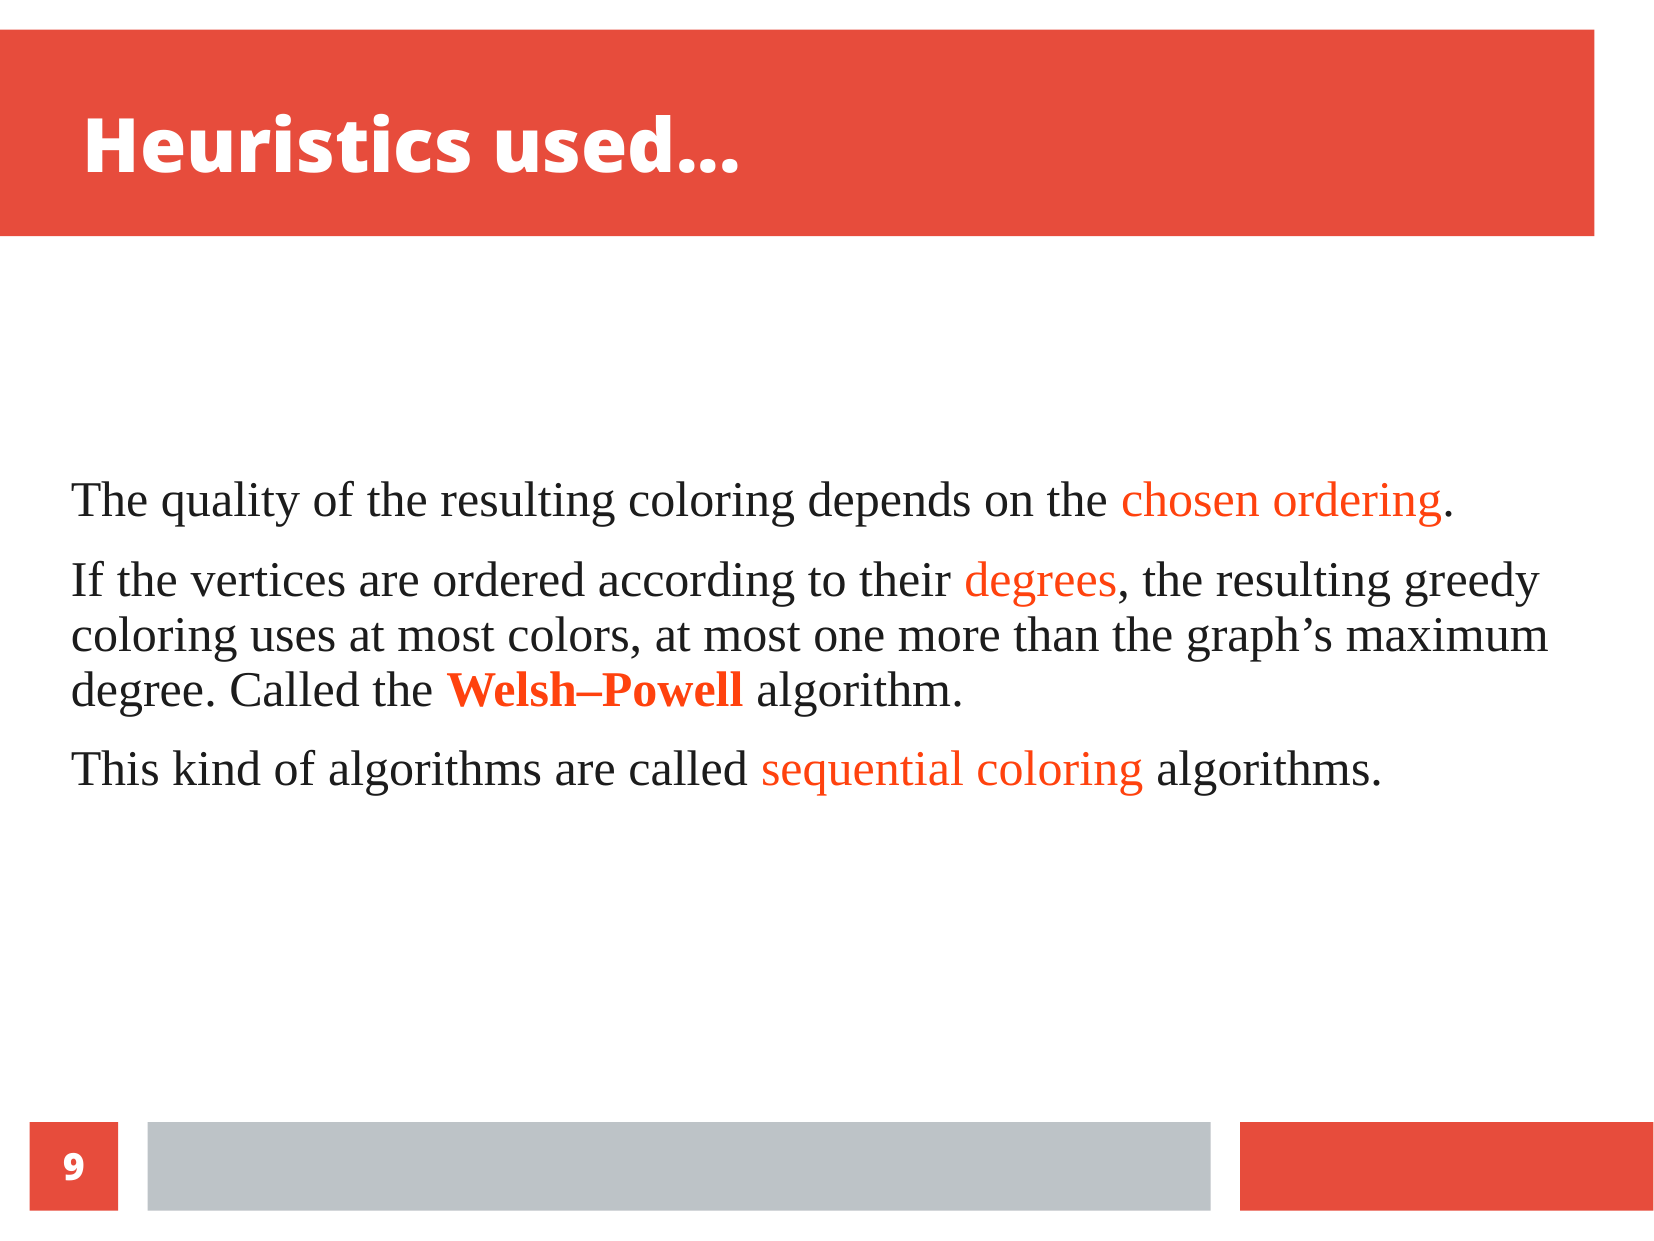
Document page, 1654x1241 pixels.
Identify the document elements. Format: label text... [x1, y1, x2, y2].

title Heuristics used... [82, 47, 1619, 195]
list The quality of the resulting coloring depends on the chosen ordering. If the vertices are ordered according to their degrees, the resulting greedy coloring uses at most colors, at most one more than the graph’s maximum degree. Called the Welsh–Powell algorithm. This kind of algorithms are called sequential coloring algorithms. [70, 472, 1577, 1241]
